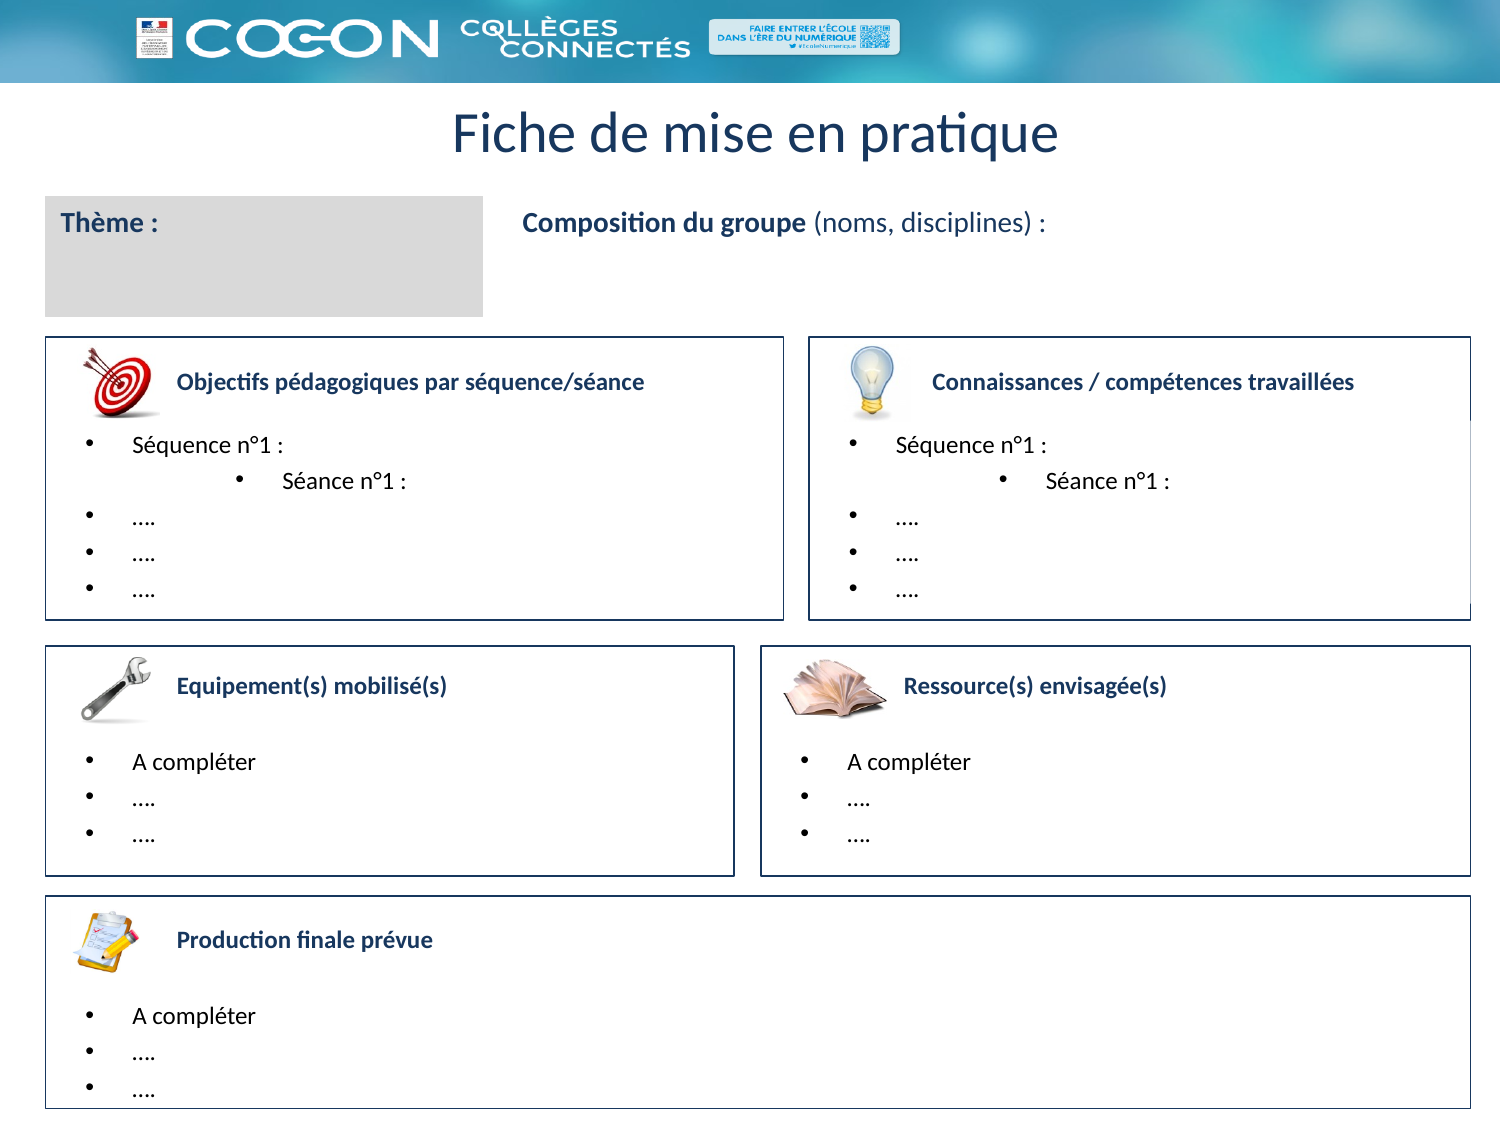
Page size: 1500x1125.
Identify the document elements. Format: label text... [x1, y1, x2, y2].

text_box [760, 645, 1471, 877]
text_box Connaissances / compétences travaillées [917, 348, 1463, 413]
text_box Production finale prévue [161, 906, 1385, 972]
text_box Thème : [45, 196, 483, 317]
picture [70, 909, 140, 974]
picture [0, 0, 1500, 83]
picture [833, 344, 911, 422]
text_box A compléter …. …. [70, 737, 630, 854]
text_box [45, 645, 734, 877]
picture [57, 344, 160, 422]
text_box [809, 336, 1471, 621]
title Fiche de mise en pratique [53, 83, 1459, 180]
text_box Composition du groupe (noms, disciplines) : [507, 196, 1447, 327]
text_box A compléter …. …. [785, 737, 1345, 854]
text_box A compléter …. …. [70, 992, 1398, 1081]
text_box Séquence n°1 : Séance n°1 : …. …. …. [70, 420, 761, 604]
text_box Objectifs pédagogiques par séquence/séance [161, 348, 761, 413]
text_box Equipement(s) mobilisé(s) [161, 643, 756, 725]
text_box Séquence n°1 : Séance n°1 : …. …. …. [833, 420, 1471, 604]
text_box [45, 896, 1471, 1109]
text_box [45, 336, 784, 621]
